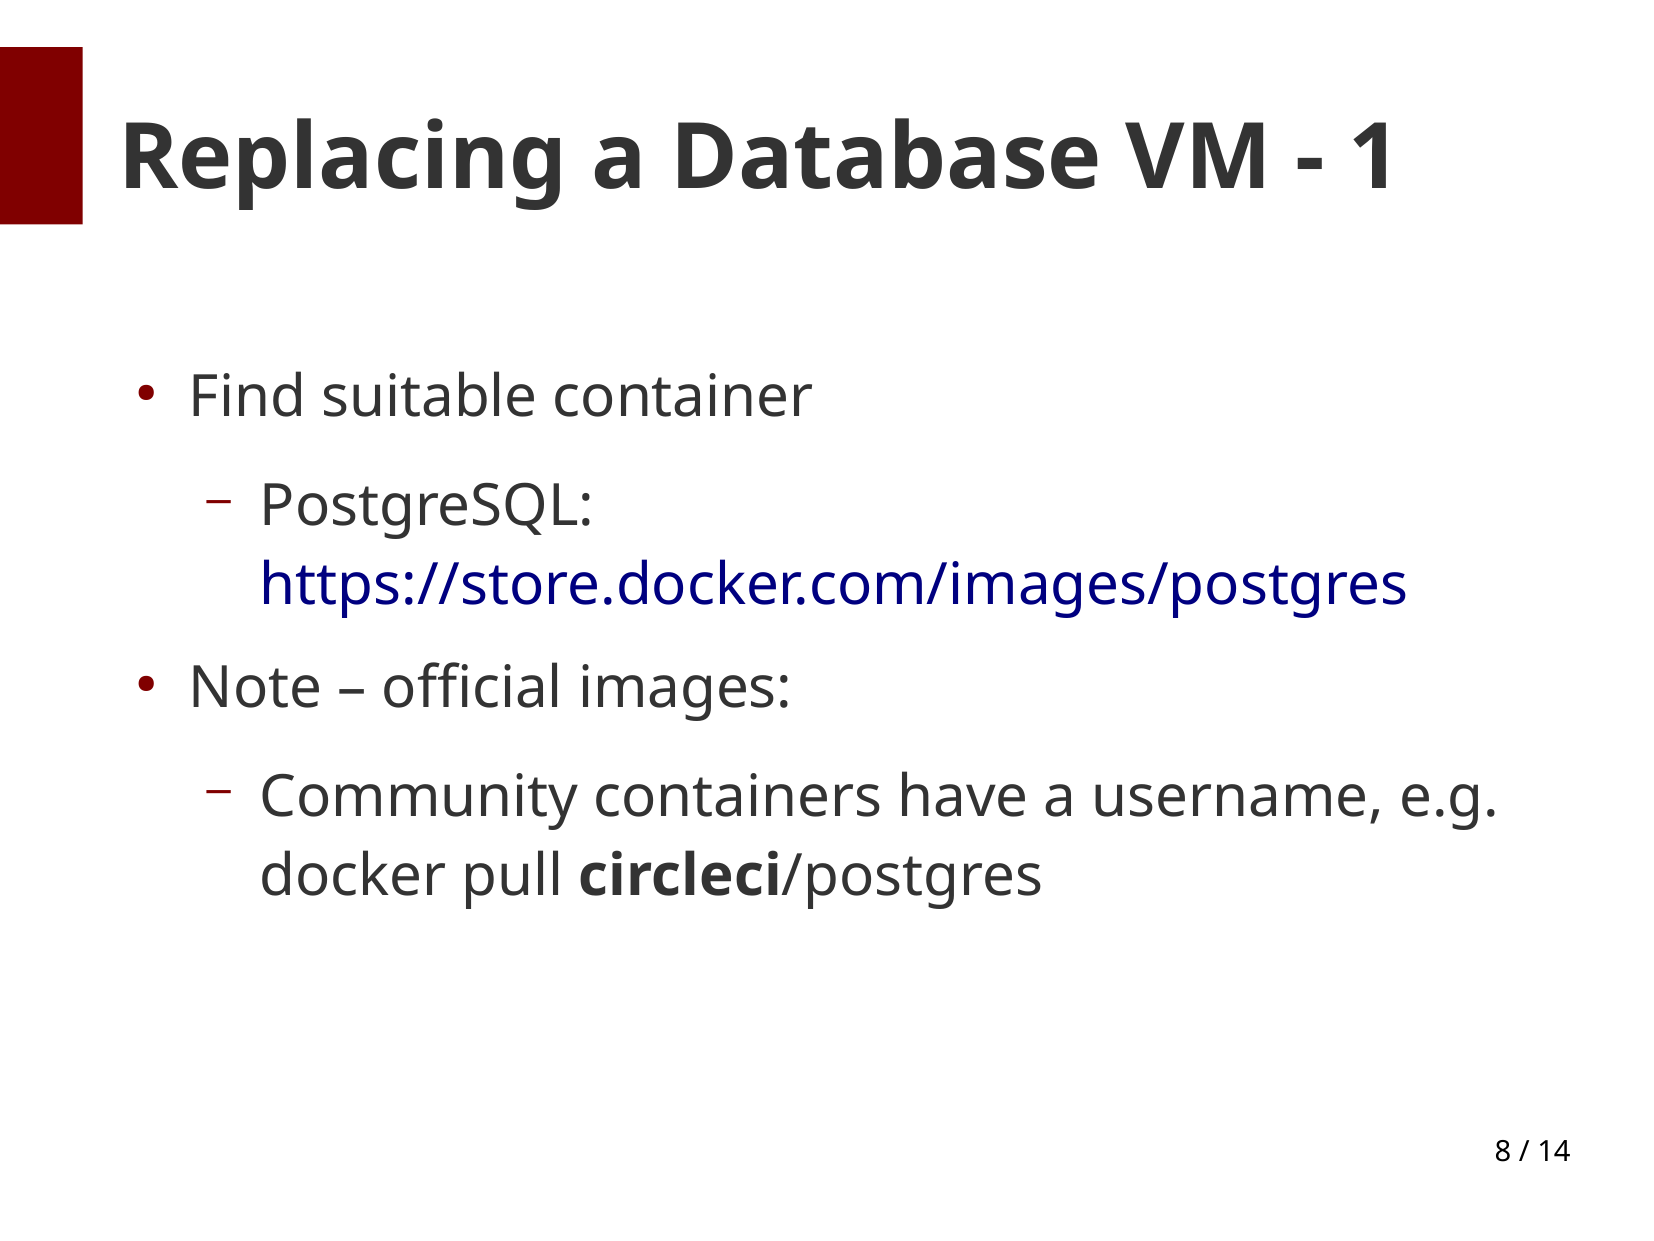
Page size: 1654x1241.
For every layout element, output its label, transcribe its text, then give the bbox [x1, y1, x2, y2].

list Find suitable container PostgreSQL: https://store.docker.com/images/postgres Note – official images: Community containers have a username, e.g. docker pull circleci/postgres [118, 354, 1536, 1074]
title Replacing a Database VM - 1 [118, 49, 1571, 257]
